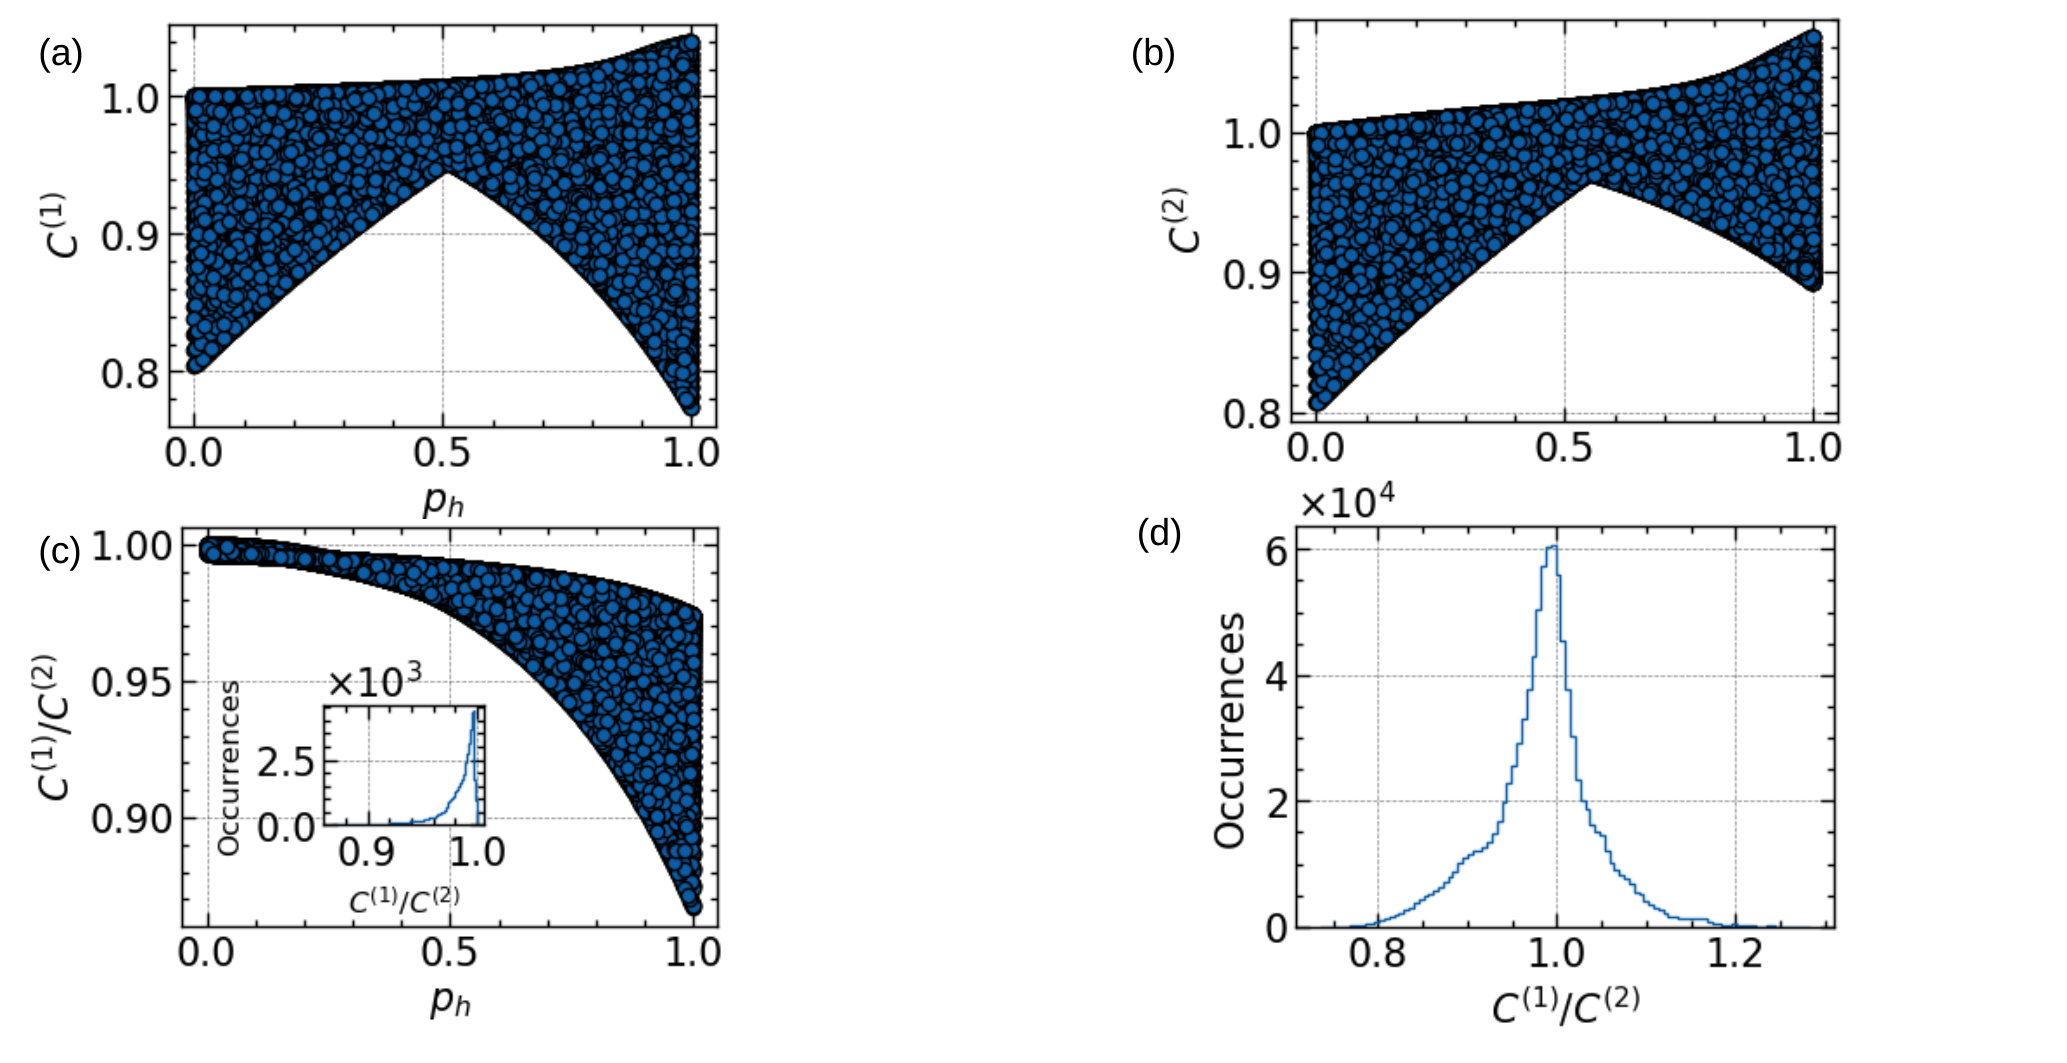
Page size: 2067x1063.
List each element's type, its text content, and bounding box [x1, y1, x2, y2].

text_box (b) [1116, 23, 1223, 81]
text_box (d) [1122, 504, 1204, 562]
text_box (c) [23, 521, 130, 579]
picture [23, 16, 733, 1032]
picture [1157, 11, 1852, 1042]
text_box (a) [23, 23, 130, 81]
